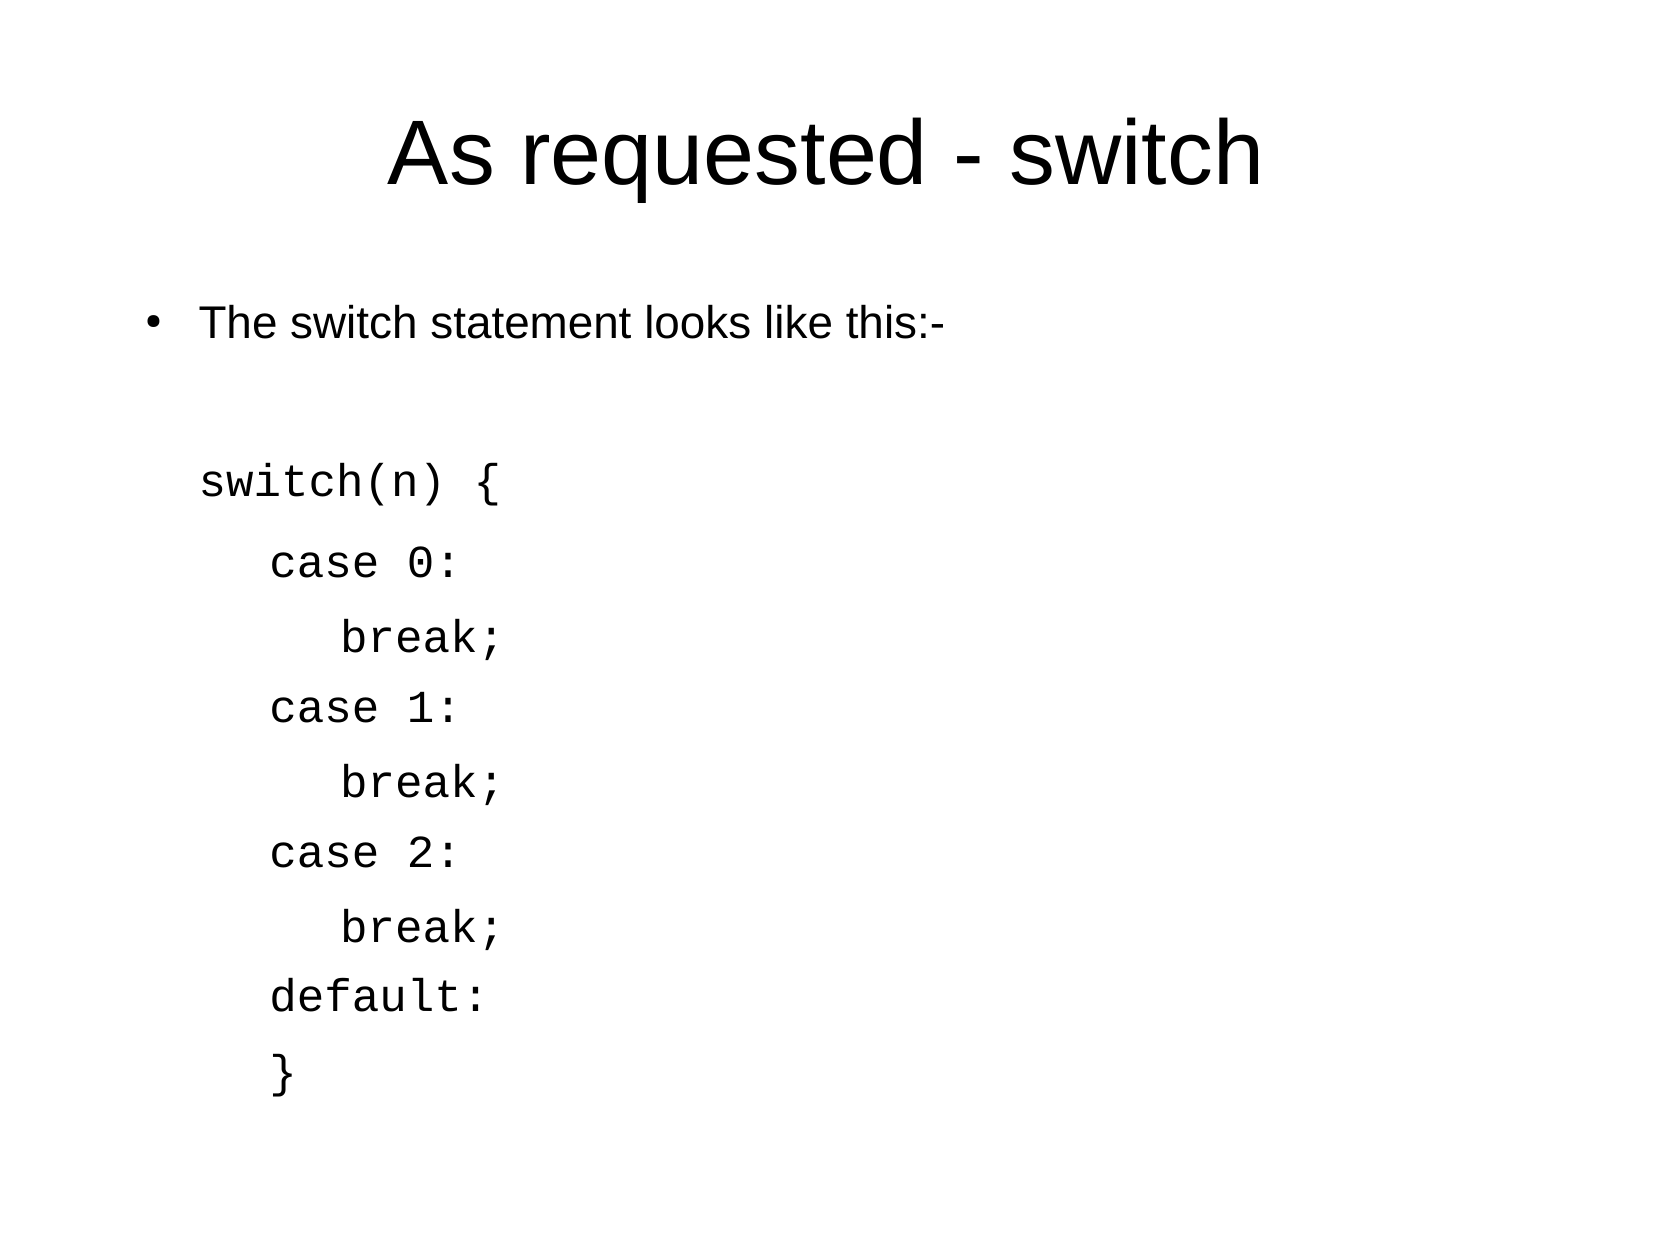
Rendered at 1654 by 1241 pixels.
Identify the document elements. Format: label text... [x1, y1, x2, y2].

list The switch statement looks like this:- switch(n) { case 0: break; case 1: break; case 2: break; default: } [127, 296, 1583, 1170]
title As requested - switch [82, 49, 1571, 257]
